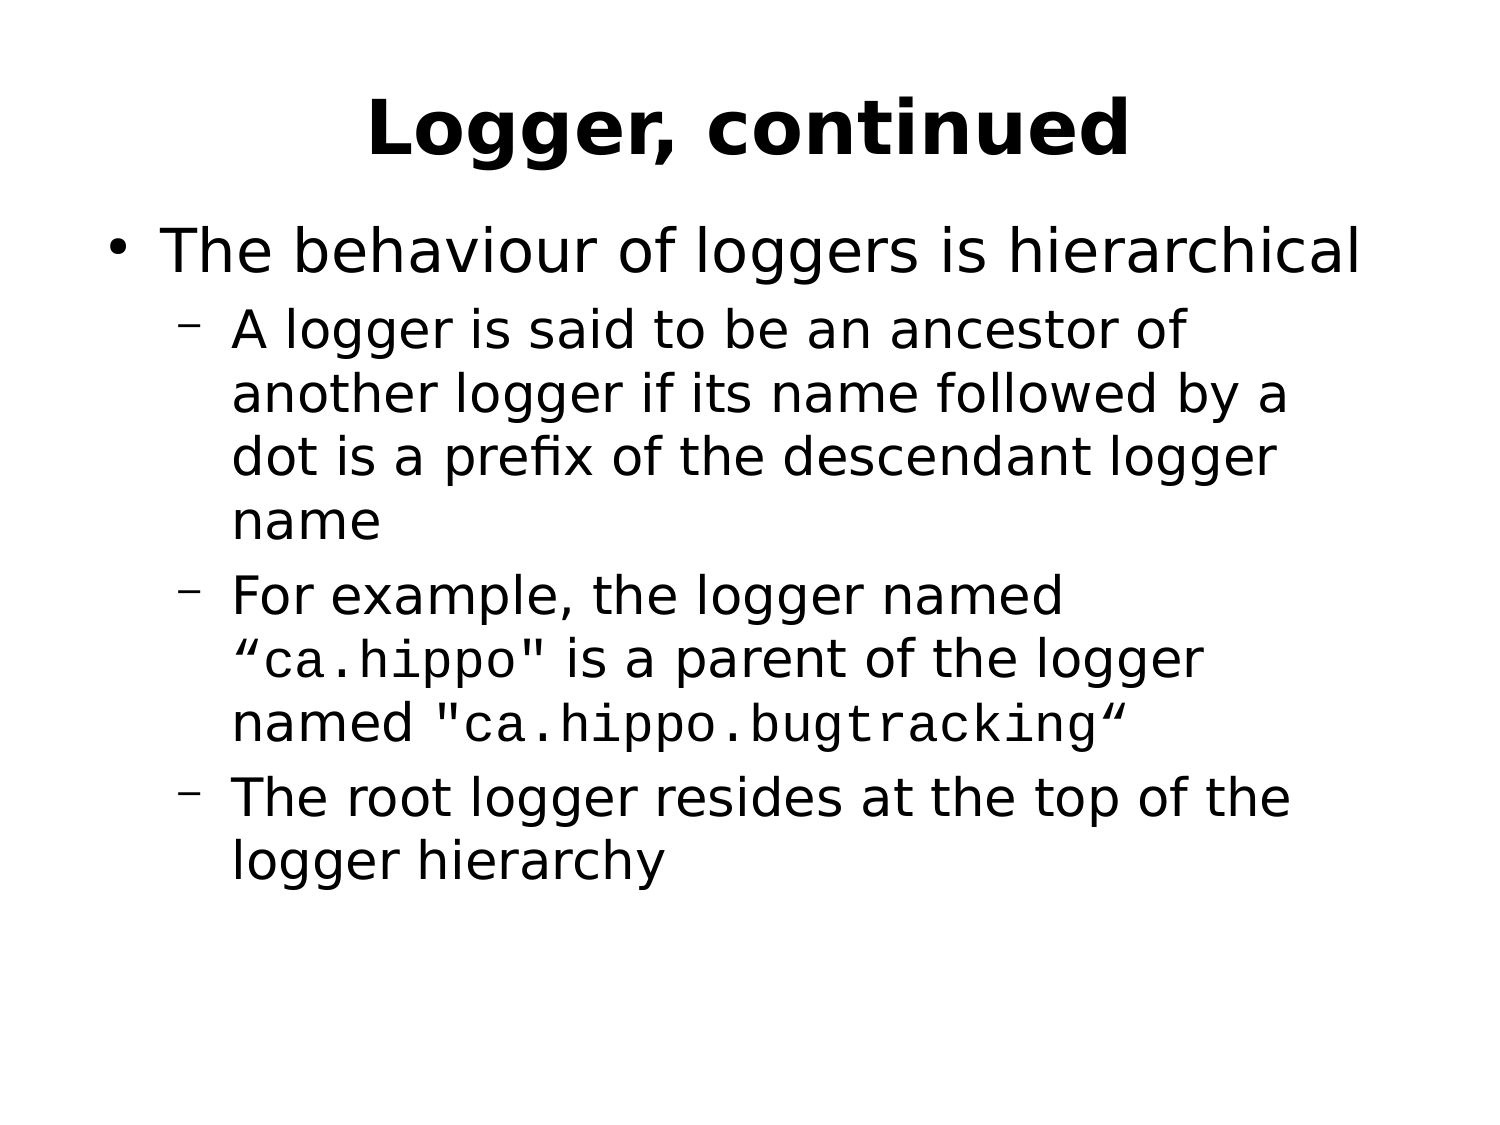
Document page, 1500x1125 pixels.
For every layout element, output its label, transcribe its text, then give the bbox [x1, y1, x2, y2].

title Logger, continued [75, 44, 1425, 177]
list The behaviour of loggers is hierarchical A logger is said to be an ancestor of another logger if its name followed by a dot is a prefix of the descendant logger name For example, the logger named “ca.hippo" is a parent of the logger named "ca.hippo.bugtracking“ The root logger resides at the top of the logger hierarchy [75, 204, 1395, 1075]
